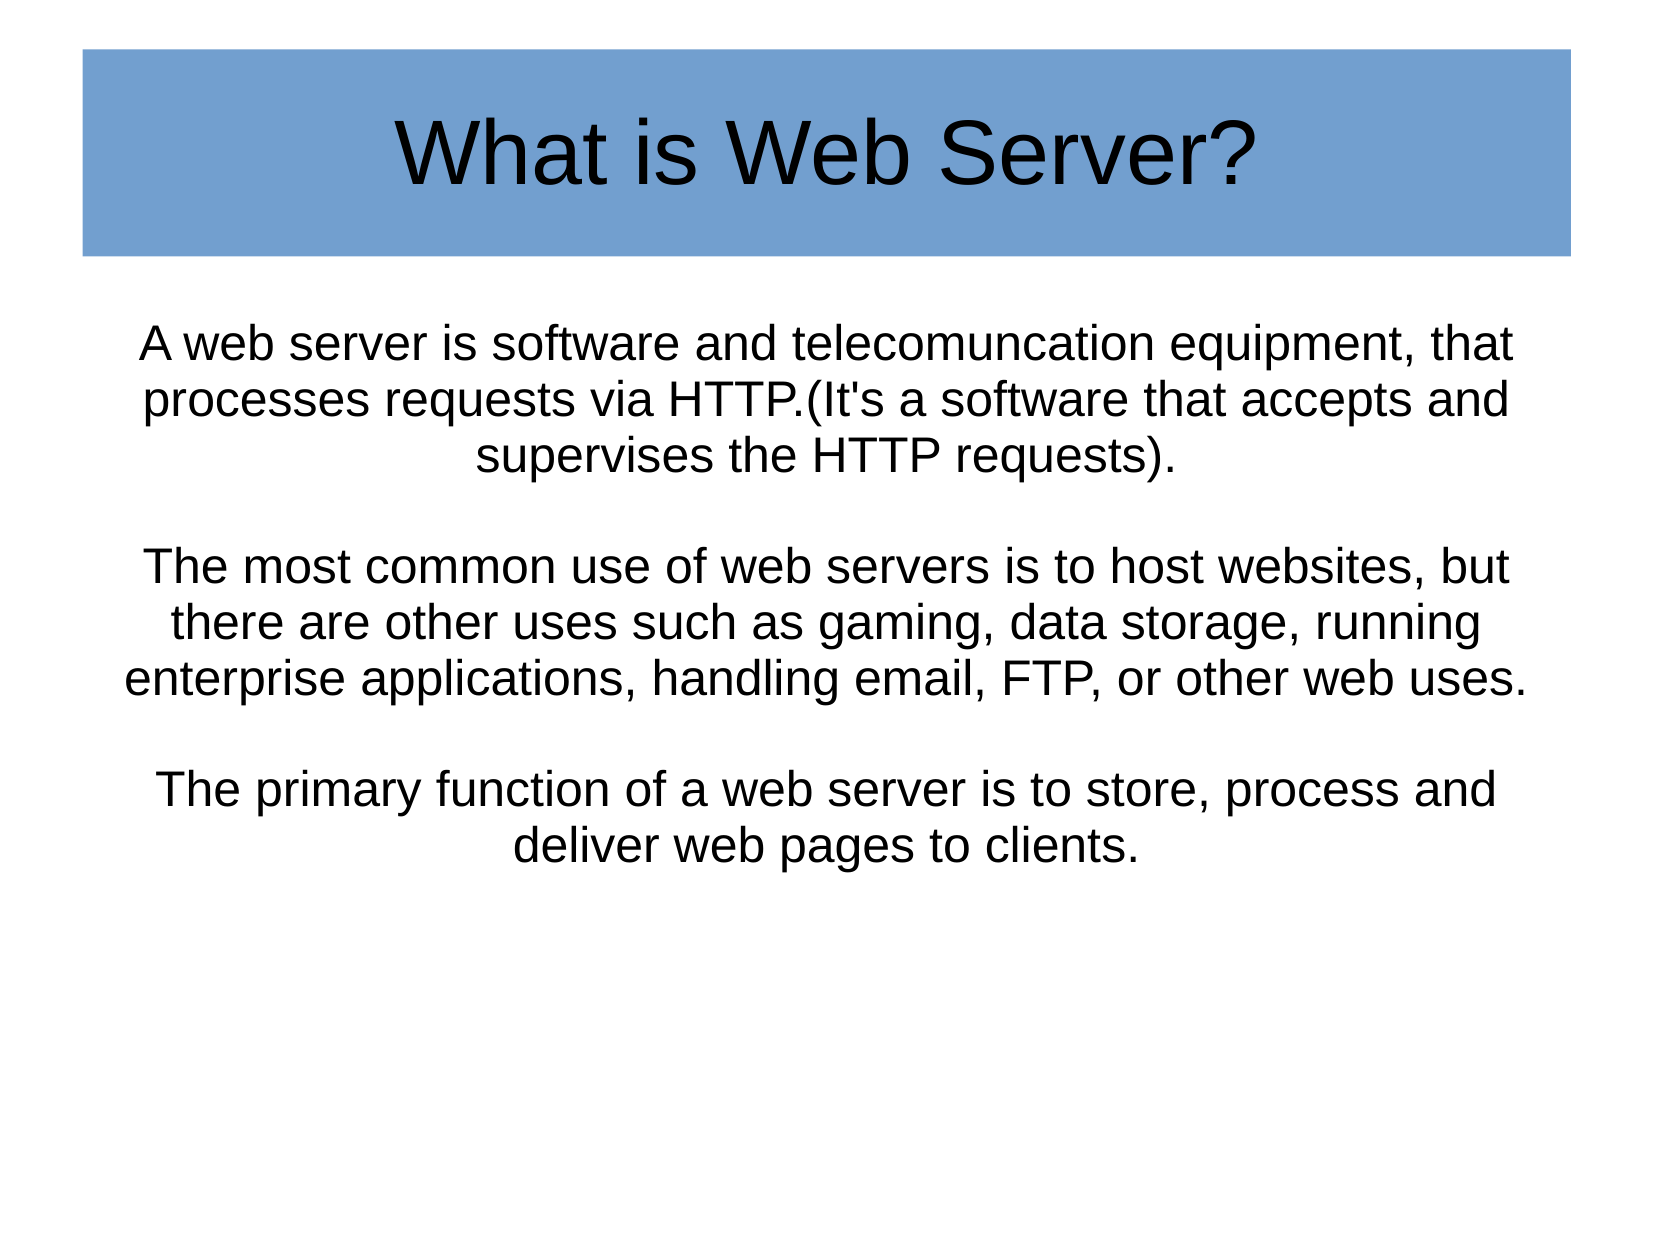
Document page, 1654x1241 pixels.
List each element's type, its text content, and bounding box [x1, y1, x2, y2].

title What is Web Server? [82, 49, 1571, 257]
subtitle A web server is software and telecomuncation equipment, that processes requests via HTTP.(It's a software that accepts and supervises the HTTP requests). The most common use of web servers is to host websites, but there are other uses such as gaming, data storage, running enterprise applications, handling email, FTP, or other web uses. The primary function of a web server is to store, process and deliver web pages to clients. [82, 290, 1571, 1010]
